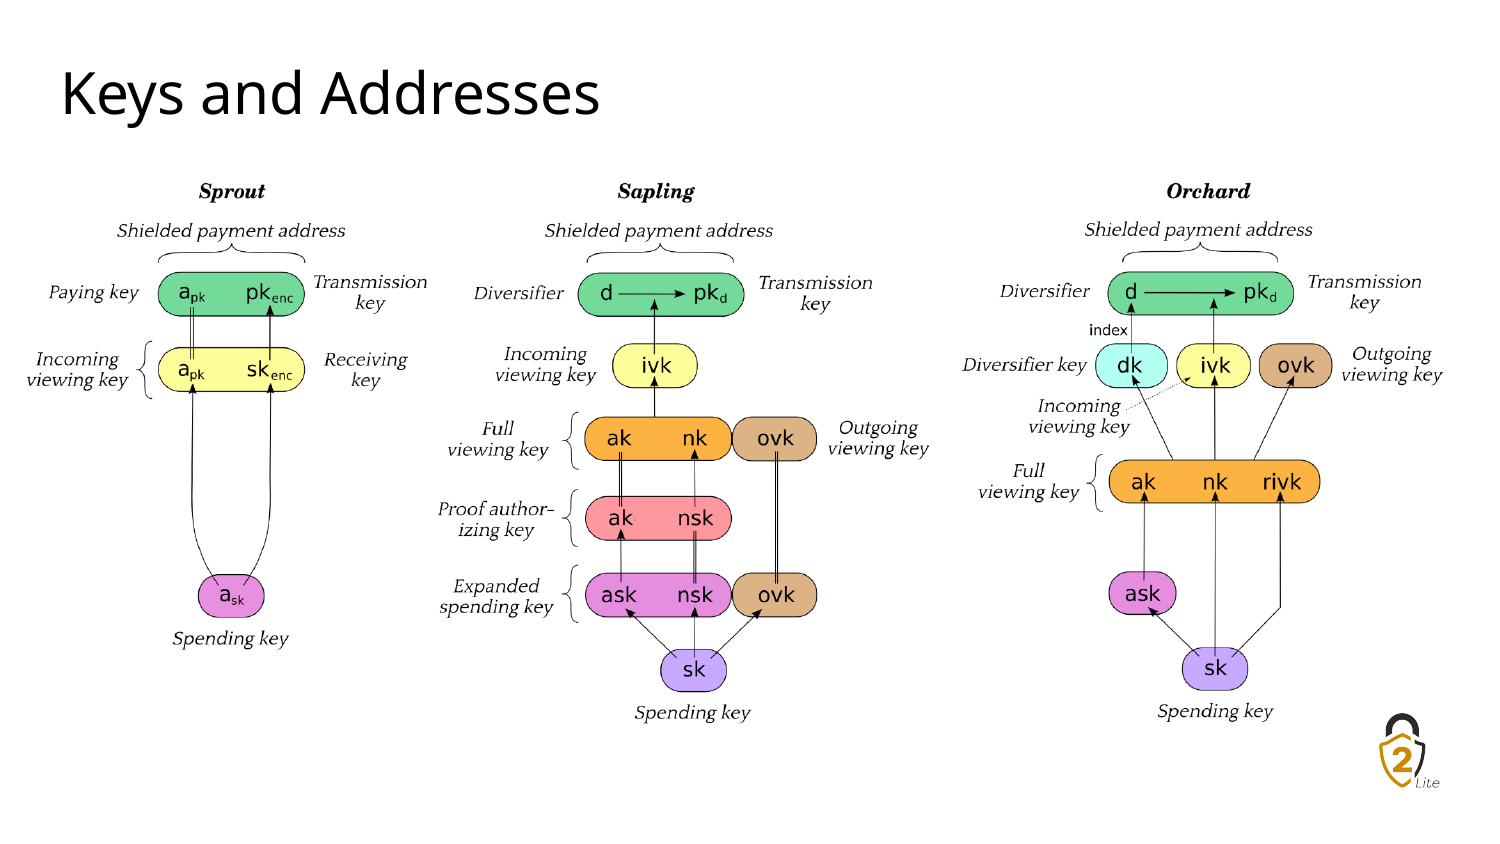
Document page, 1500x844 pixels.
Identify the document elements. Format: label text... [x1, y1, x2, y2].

title Keys and Addresses [60, 56, 1434, 151]
picture [24, 175, 1449, 788]
